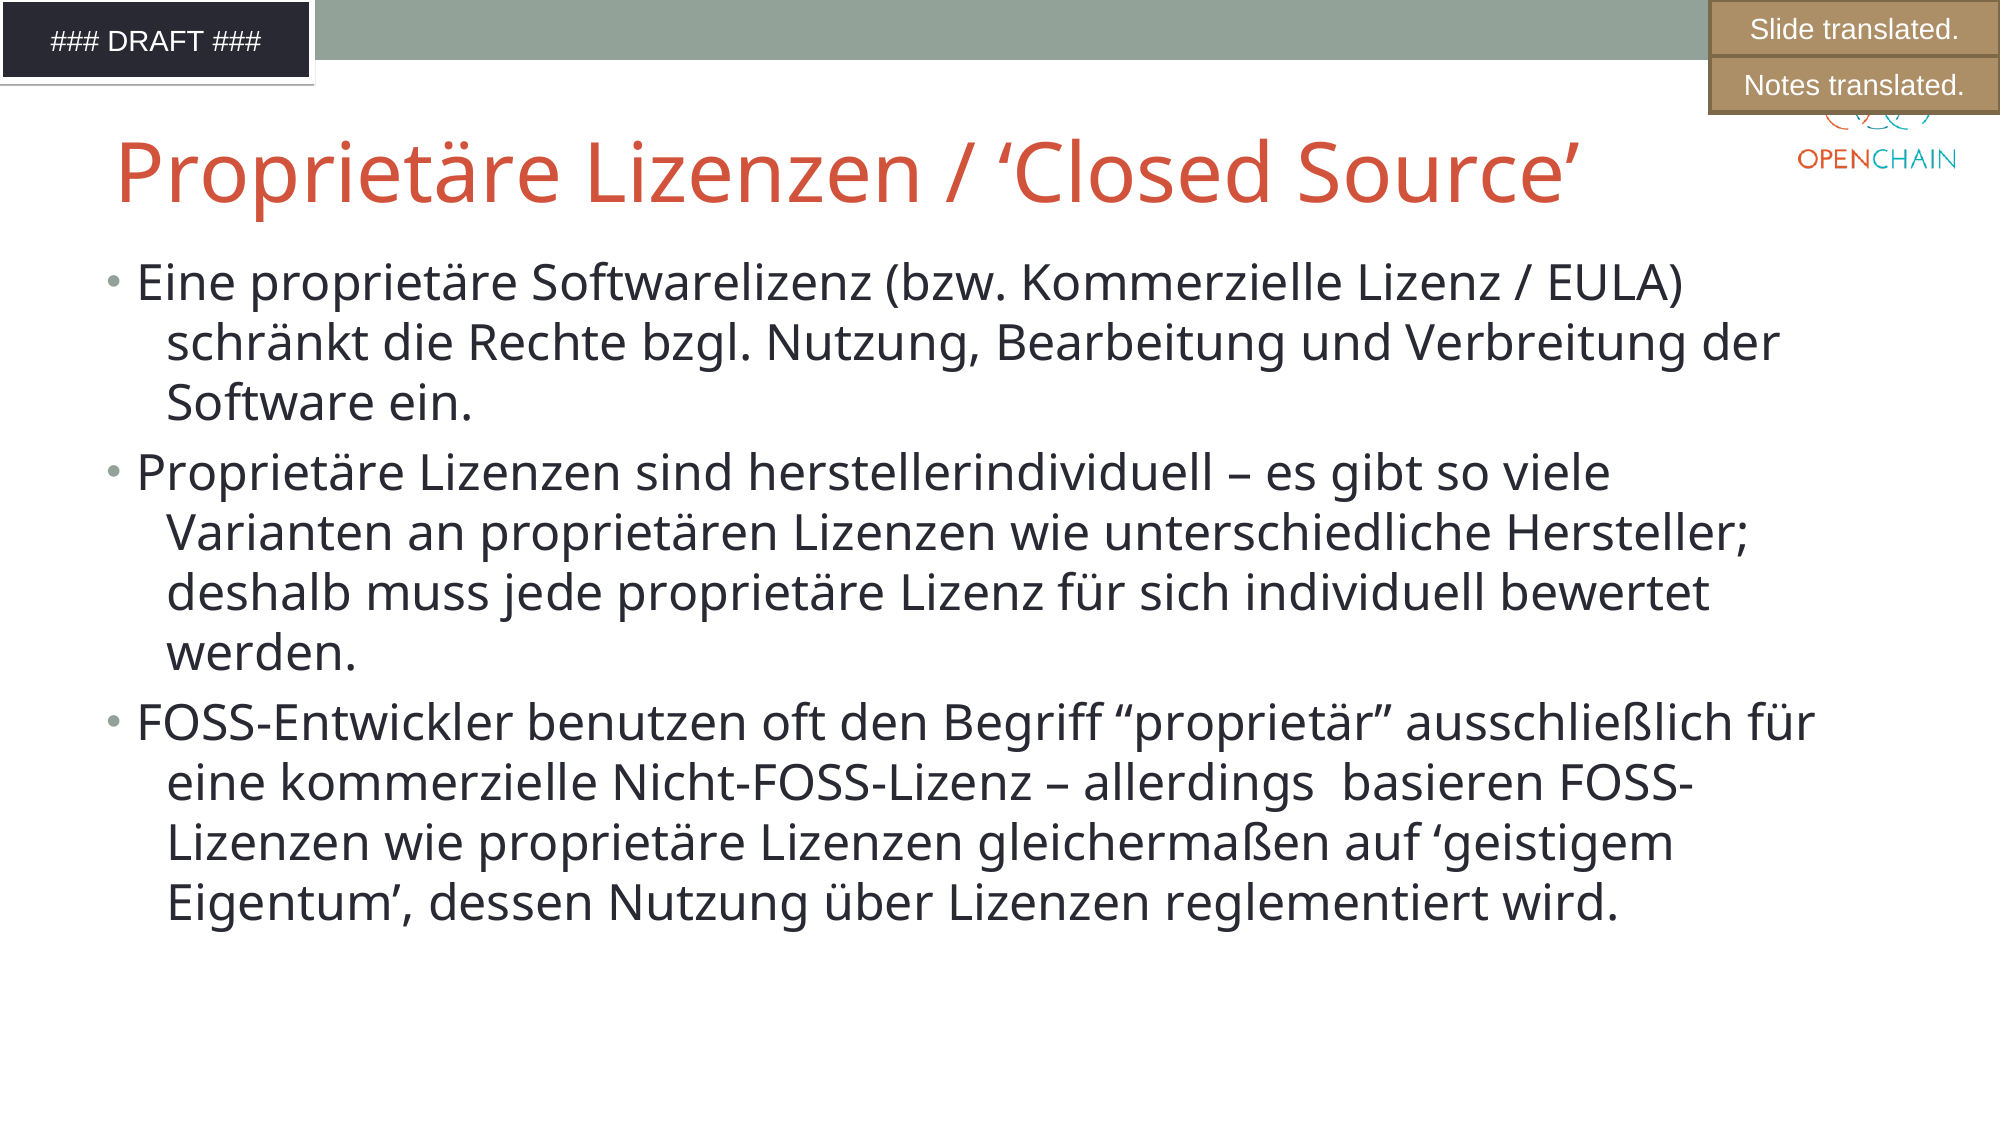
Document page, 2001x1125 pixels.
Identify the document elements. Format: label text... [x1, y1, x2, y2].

text_box Notes translated. [1710, 56, 2000, 113]
text_box Slide translated. [1710, 0, 2000, 56]
title Proprietäre Lizenzen / ‘Closed Source’ [99, 87, 1900, 251]
list Eine proprietäre Softwarelizenz (bzw. Kommerzielle Lizenz / EULA) schränkt die Rechte bzgl. Nutzung, Bearbeitung und Verbreitung der Software ein. Proprietäre Lizenzen sind herstellerindividuell – es gibt so viele Varianten an proprietären Lizenzen wie unterschiedliche Hersteller; deshalb muss jede proprietäre Lizenz für sich individuell bewertet werden. FOSS-Entwickler benutzen oft den Begriff “proprietär” ausschließlich für eine kommerzielle Nicht-FOSS-Lizenz – allerdings basieren FOSS-Lizenzen wie proprietäre Lizenzen gleichermaßen auf ‘geistigem Eigentum’, dessen Nutzung über Lizenzen reglementiert wird. [91, 243, 1863, 1093]
